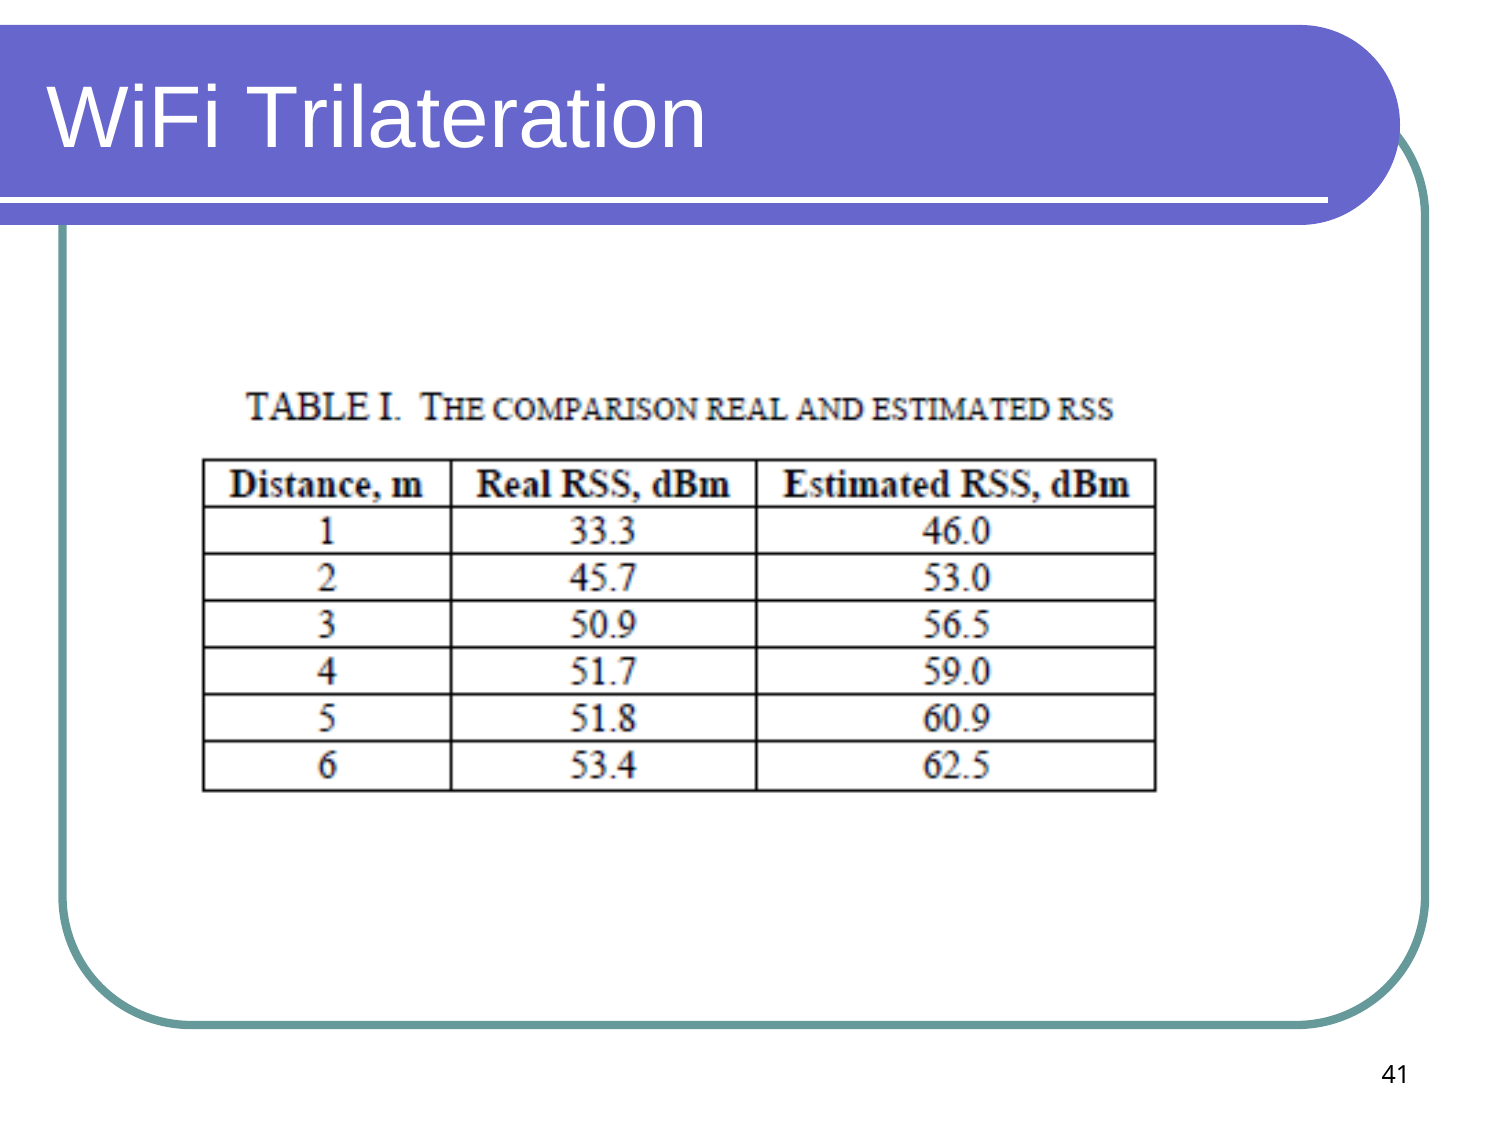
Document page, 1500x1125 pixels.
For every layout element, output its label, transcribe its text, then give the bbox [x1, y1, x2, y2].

text_box <number> [1074, 1025, 1426, 1101]
picture [126, 374, 1251, 826]
title WiFi Trilateration [31, 37, 1347, 188]
